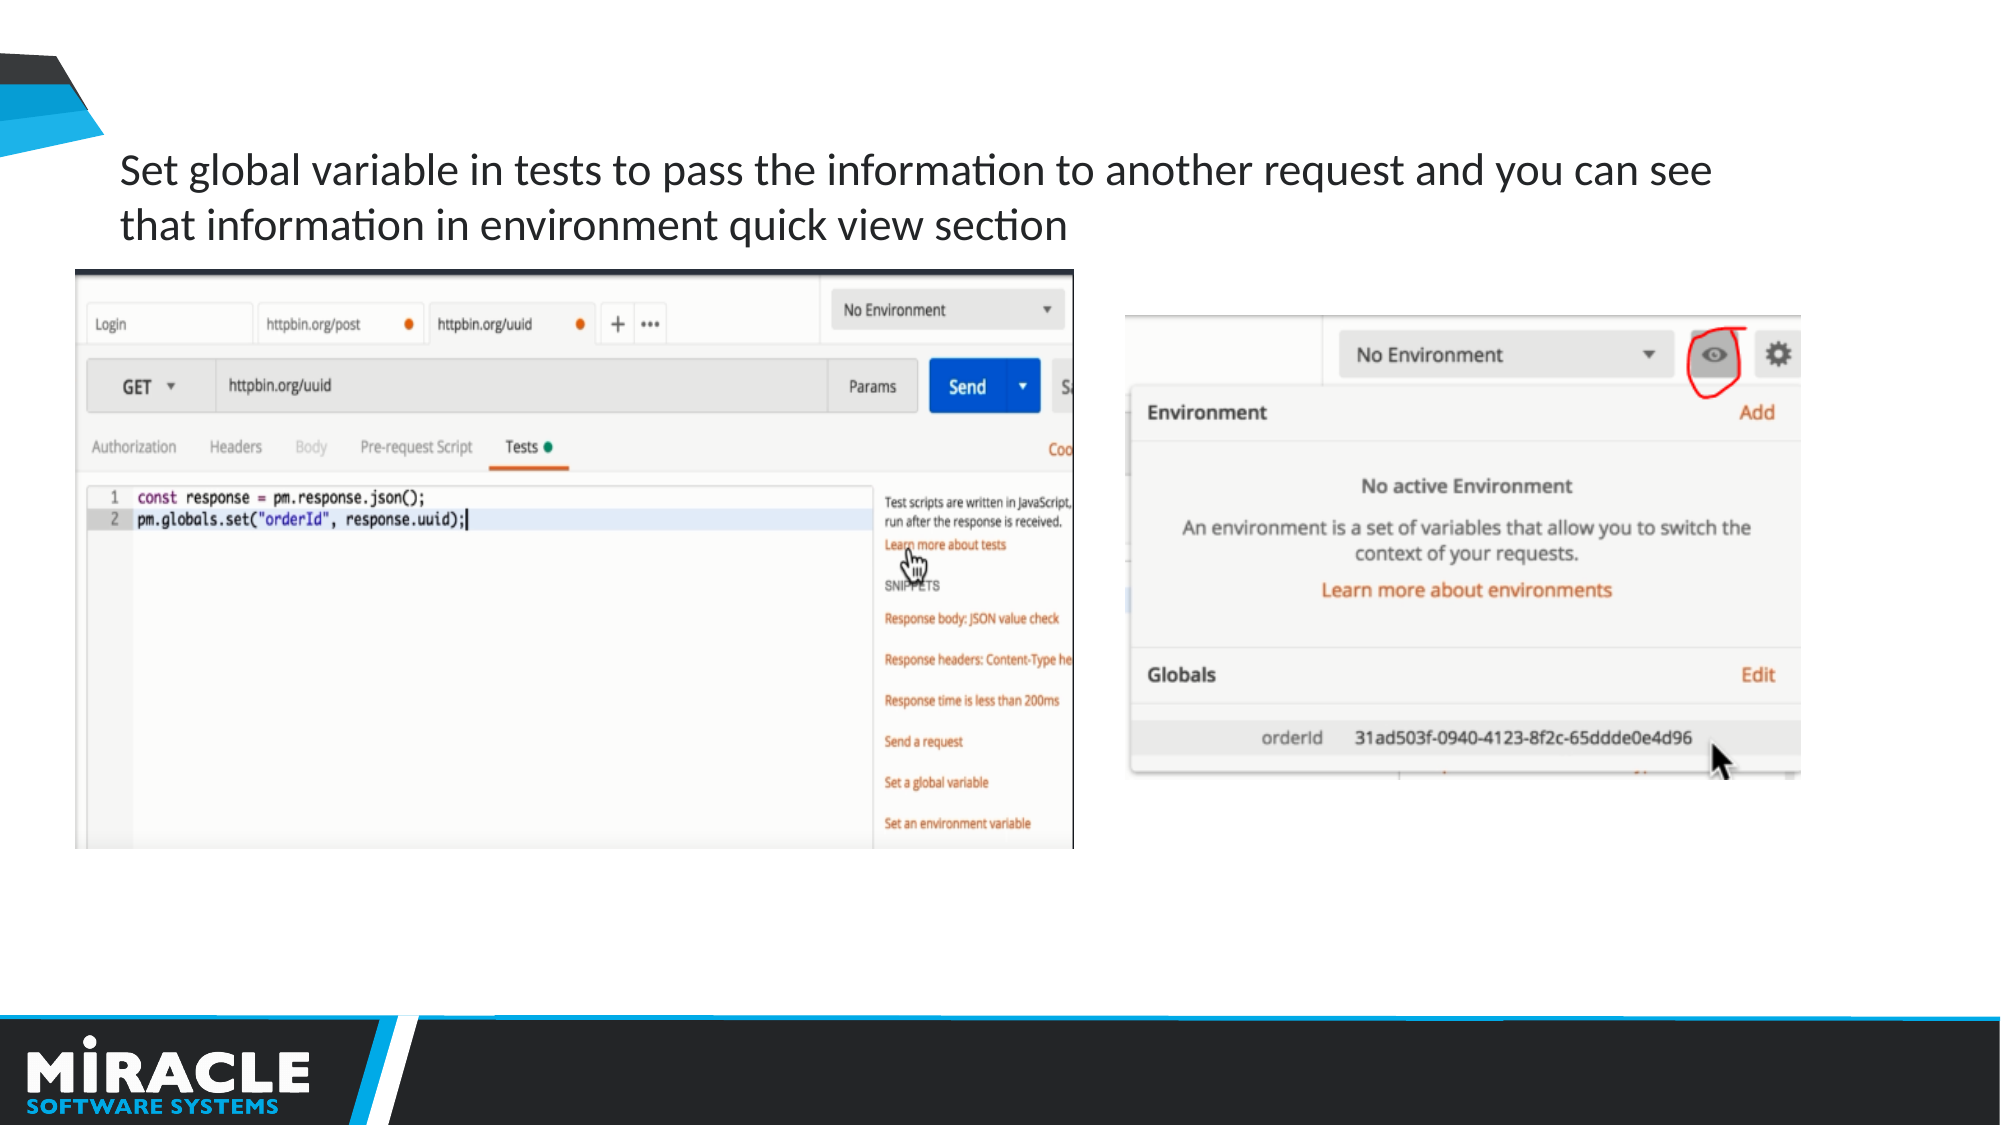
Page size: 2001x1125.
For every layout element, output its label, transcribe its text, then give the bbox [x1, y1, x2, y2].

text_box Set global variable in tests to pass the information to another request and you can see that information in environment quick view section [104, 63, 1814, 211]
picture [1125, 315, 1801, 781]
picture [75, 269, 1074, 849]
